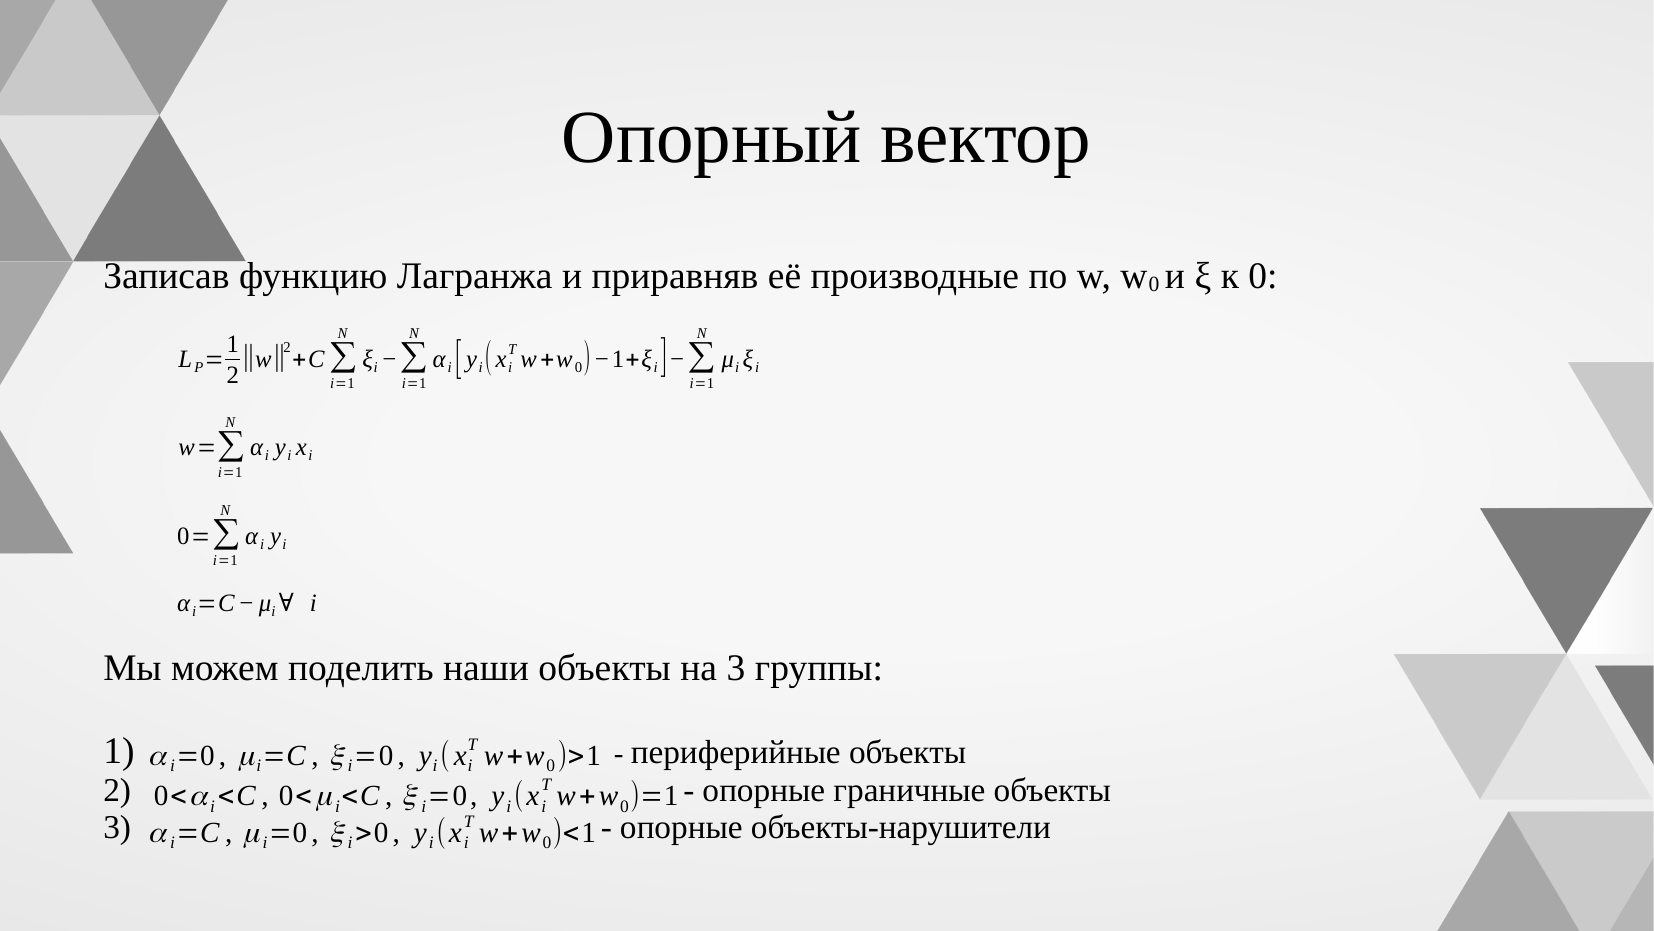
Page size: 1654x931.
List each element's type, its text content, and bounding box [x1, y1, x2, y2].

picture [0, 0, 1654, 931]
chart [147, 735, 680, 853]
chart [177, 413, 313, 481]
text_box Записав функцию Лагранжа и приравняв её производные по w, w0 и ξ к 0: [88, 248, 1293, 305]
chart [177, 501, 287, 570]
chart [177, 324, 759, 393]
text_box Мы можем поделить наши объекты на 3 группы: - периферийные объекты - опорные граничные объекты - опорные объекты-нарушители [88, 639, 1135, 853]
text_box Опорный вектор [547, 88, 1107, 187]
chart [177, 588, 318, 621]
